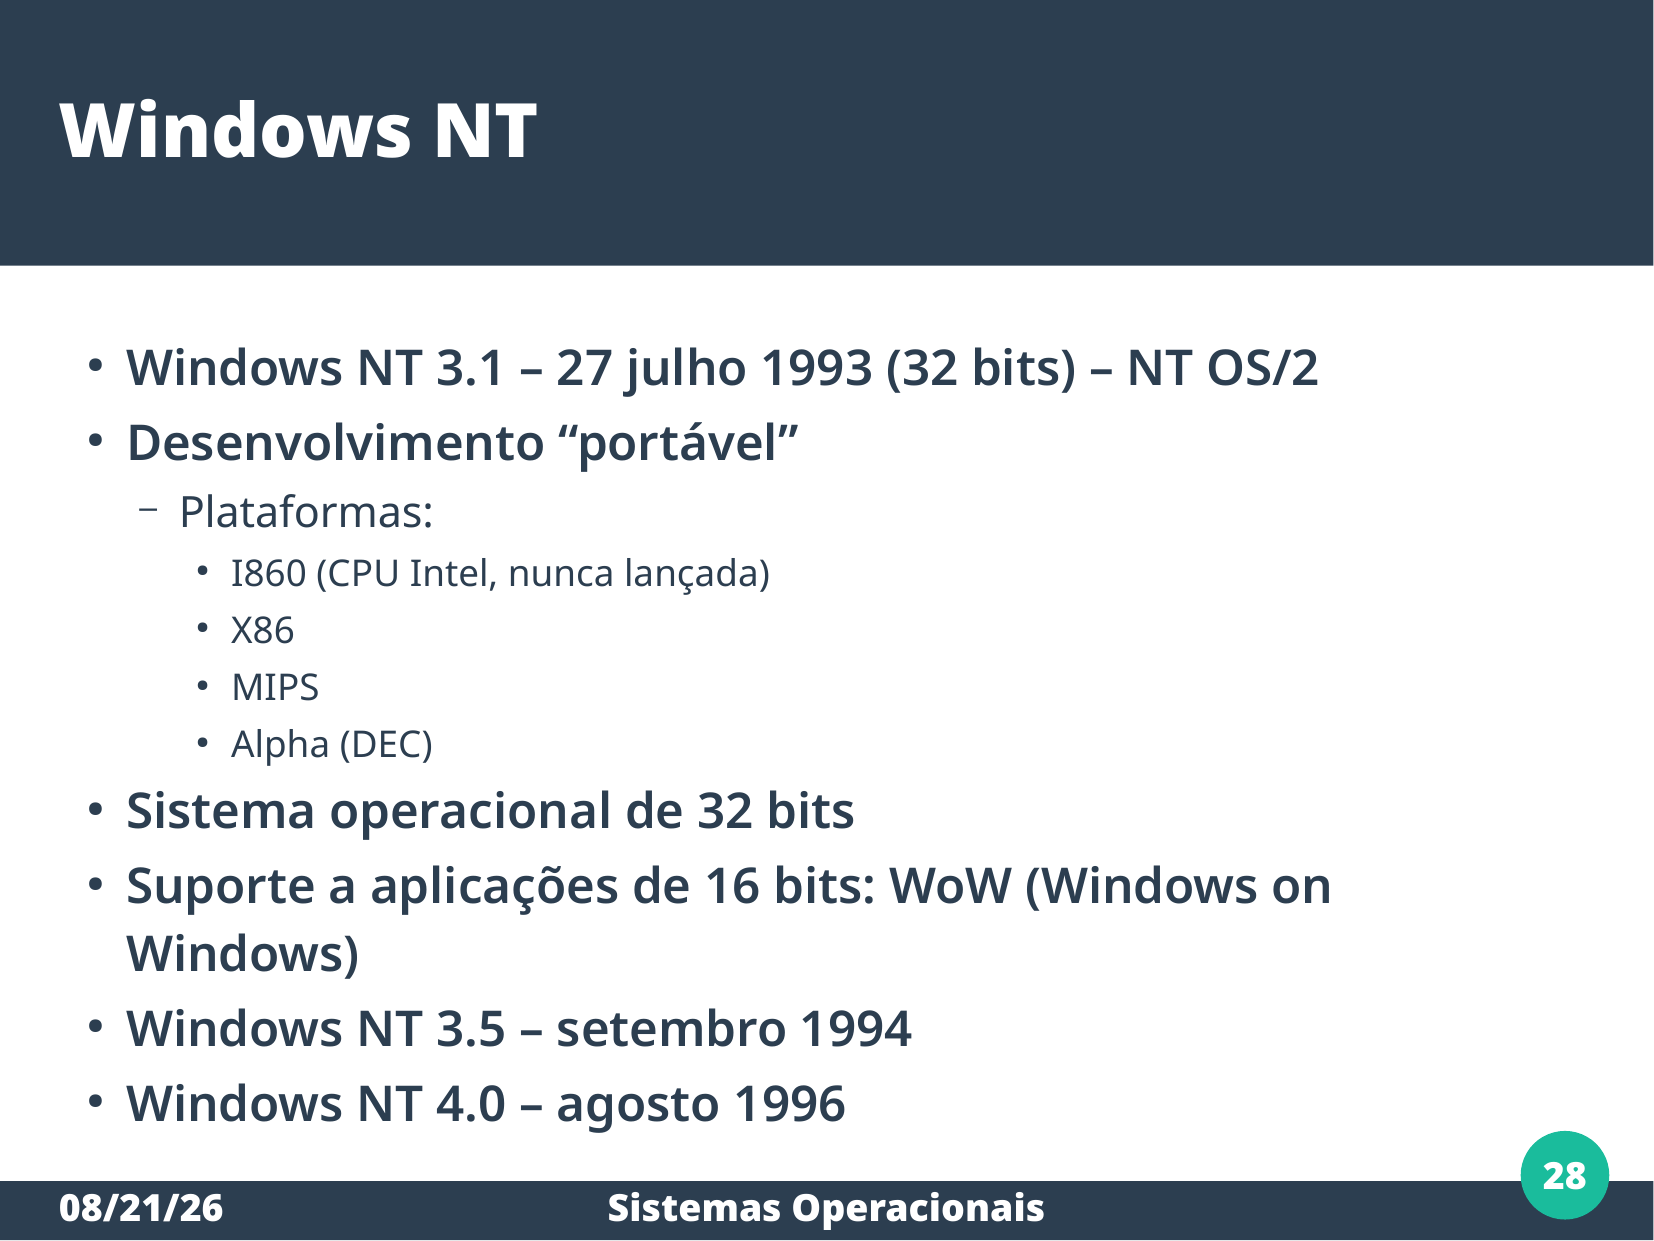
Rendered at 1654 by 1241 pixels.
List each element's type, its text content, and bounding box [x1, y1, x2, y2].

title Windows NT [59, 49, 1595, 207]
list Windows NT 3.1 – 27 julho 1993 (32 bits) – NT OS/2 Desenvolvimento “portável” Plataformas: I860 (CPU Intel, nunca lançada) X86 MIPS Alpha (DEC) Sistema operacional de 32 bits Suporte a aplicações de 16 bits: WoW (Windows on Windows) Windows NT 3.5 – setembro 1994 Windows NT 4.0 – agosto 1996 [59, 324, 1595, 1152]
